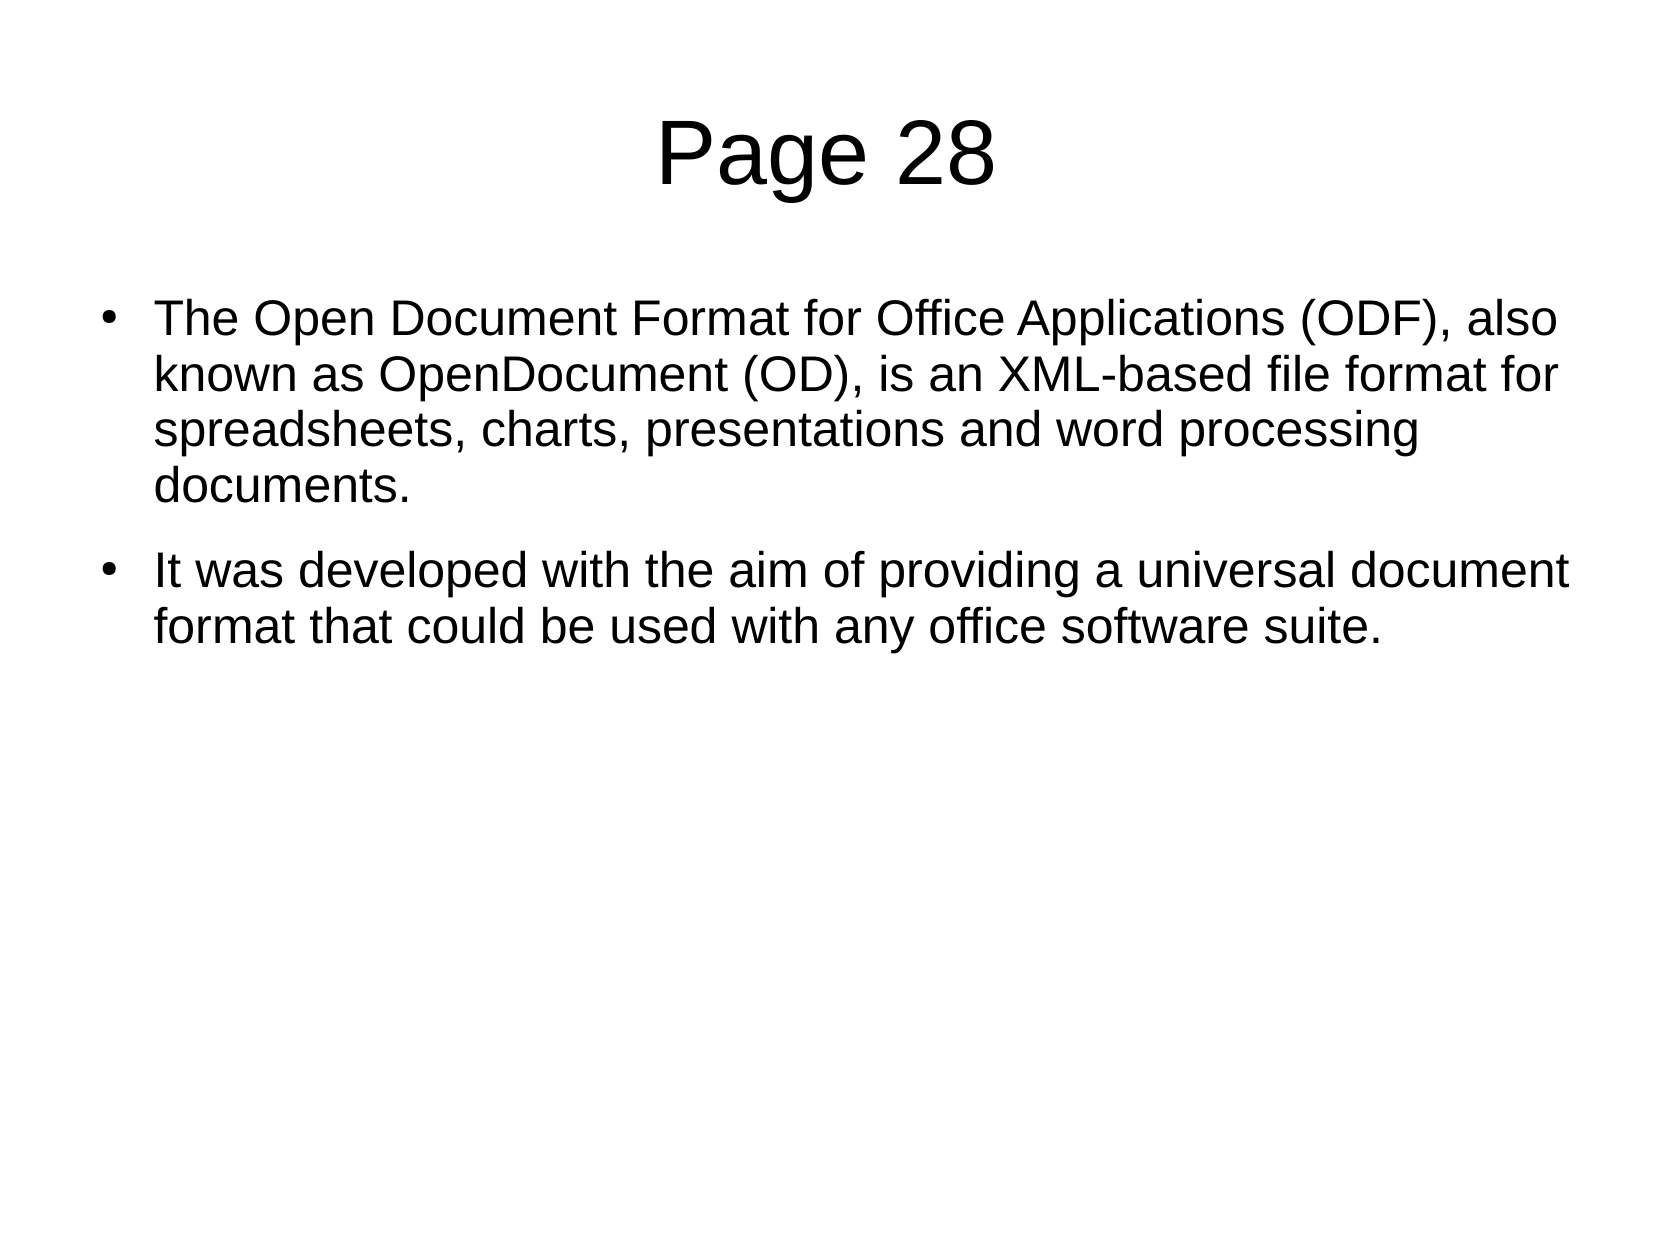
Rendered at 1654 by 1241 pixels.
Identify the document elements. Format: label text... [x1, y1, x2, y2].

title Page 28 [82, 49, 1571, 257]
list The Open Document Format for Office Applications (ODF), also known as OpenDocument (OD), is an XML-based file format for spreadsheets, charts, presentations and word processing documents. It was developed with the aim of providing a universal document format that could be used with any office software suite. [82, 290, 1571, 1109]
